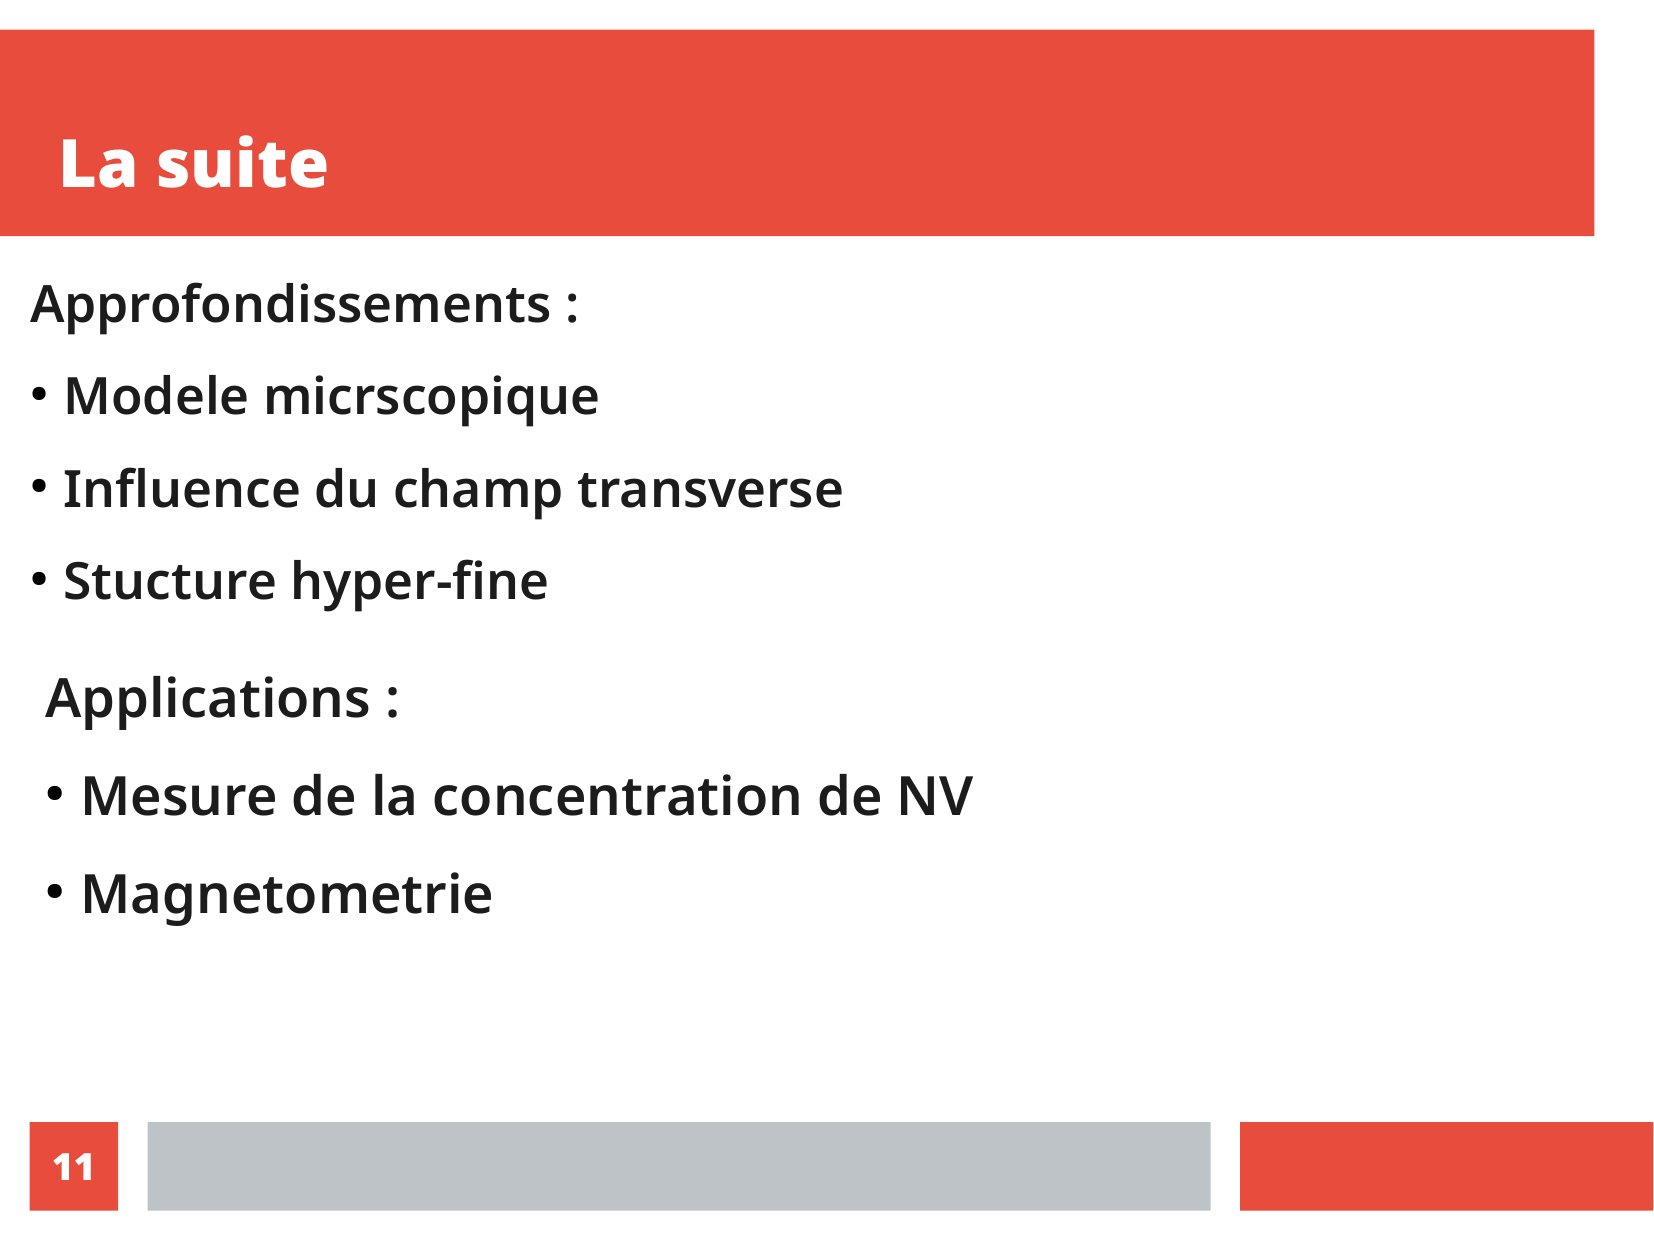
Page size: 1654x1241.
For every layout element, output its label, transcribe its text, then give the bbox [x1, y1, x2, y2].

list Applications : Mesure de la concentration de NV Magnetometrie [45, 660, 1551, 1008]
list Approfondissements : Modele micrscopique Influence du champ transverse Stucture hyper-fine [30, 267, 1536, 616]
title La suite [59, 59, 1595, 207]
